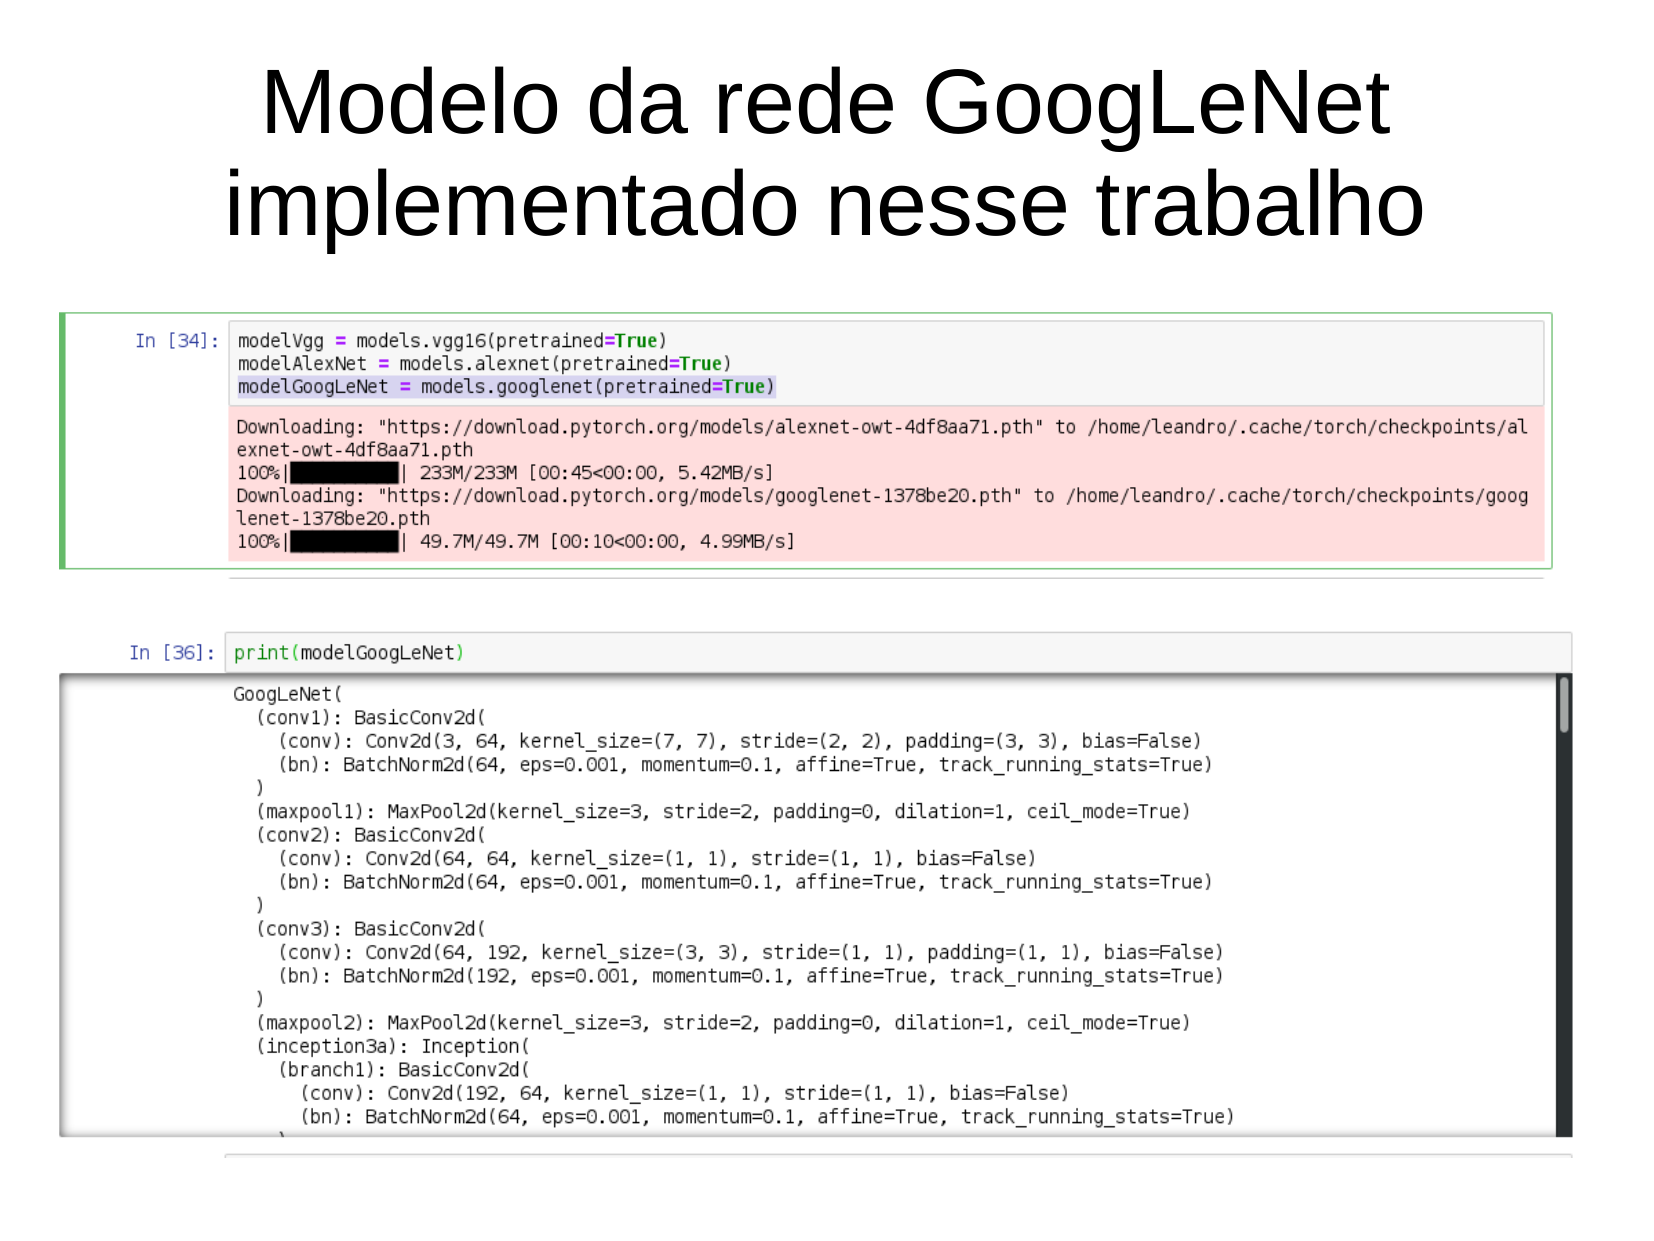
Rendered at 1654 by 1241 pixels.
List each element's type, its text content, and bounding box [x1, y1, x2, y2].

title Modelo da rede GoogLeNet implementado nesse trabalho [82, 49, 1571, 257]
picture [59, 307, 1565, 579]
picture [47, 625, 1581, 1158]
